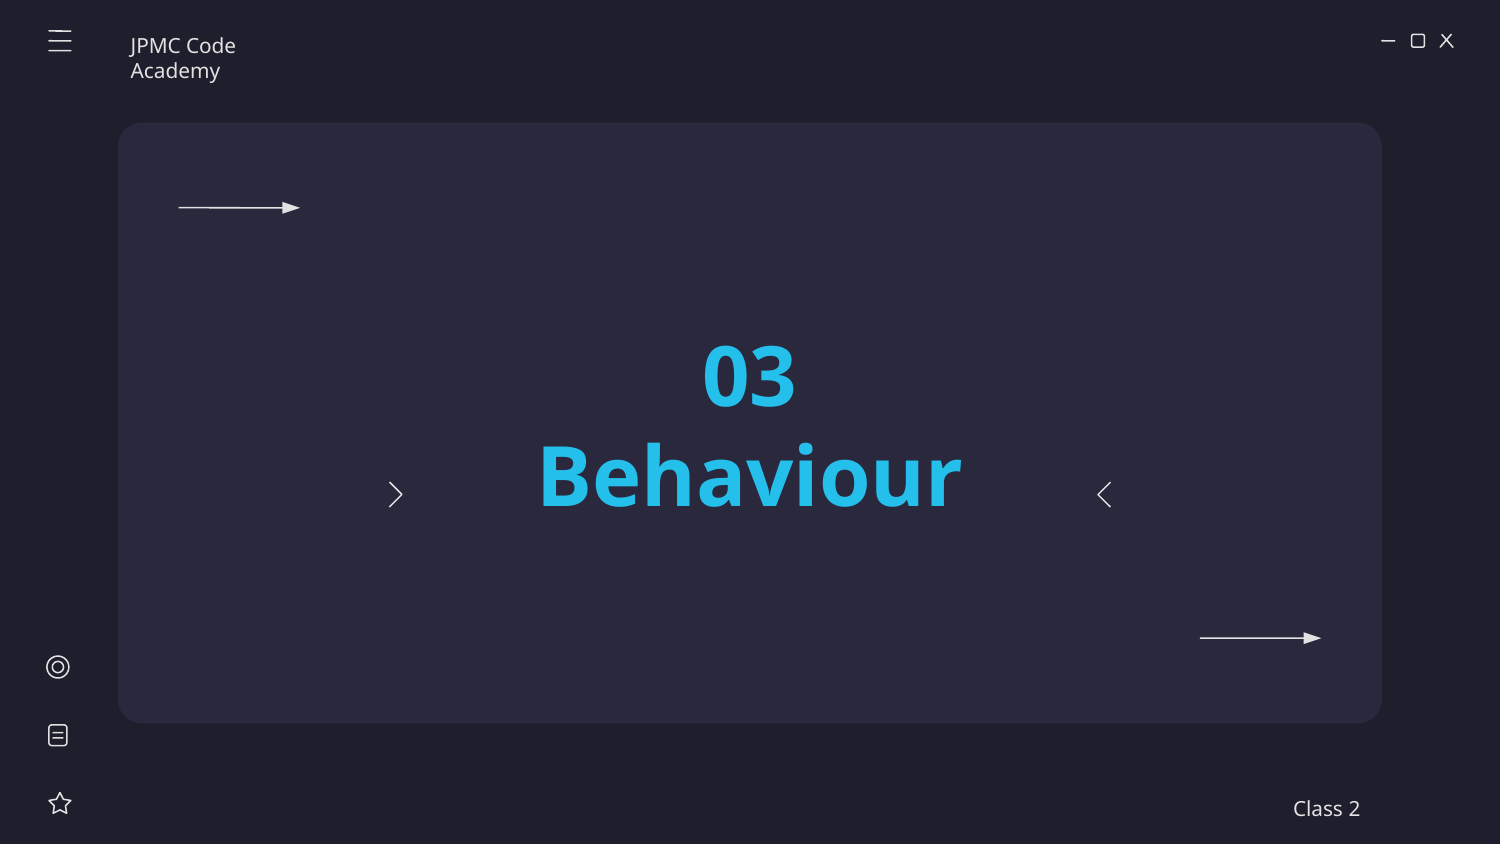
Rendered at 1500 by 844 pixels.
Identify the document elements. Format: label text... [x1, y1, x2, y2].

text_box 03 Behaviour [294, 308, 1206, 522]
text_box JPMC Code Academy [130, 18, 306, 64]
text_box Class 2 [1278, 780, 1453, 826]
